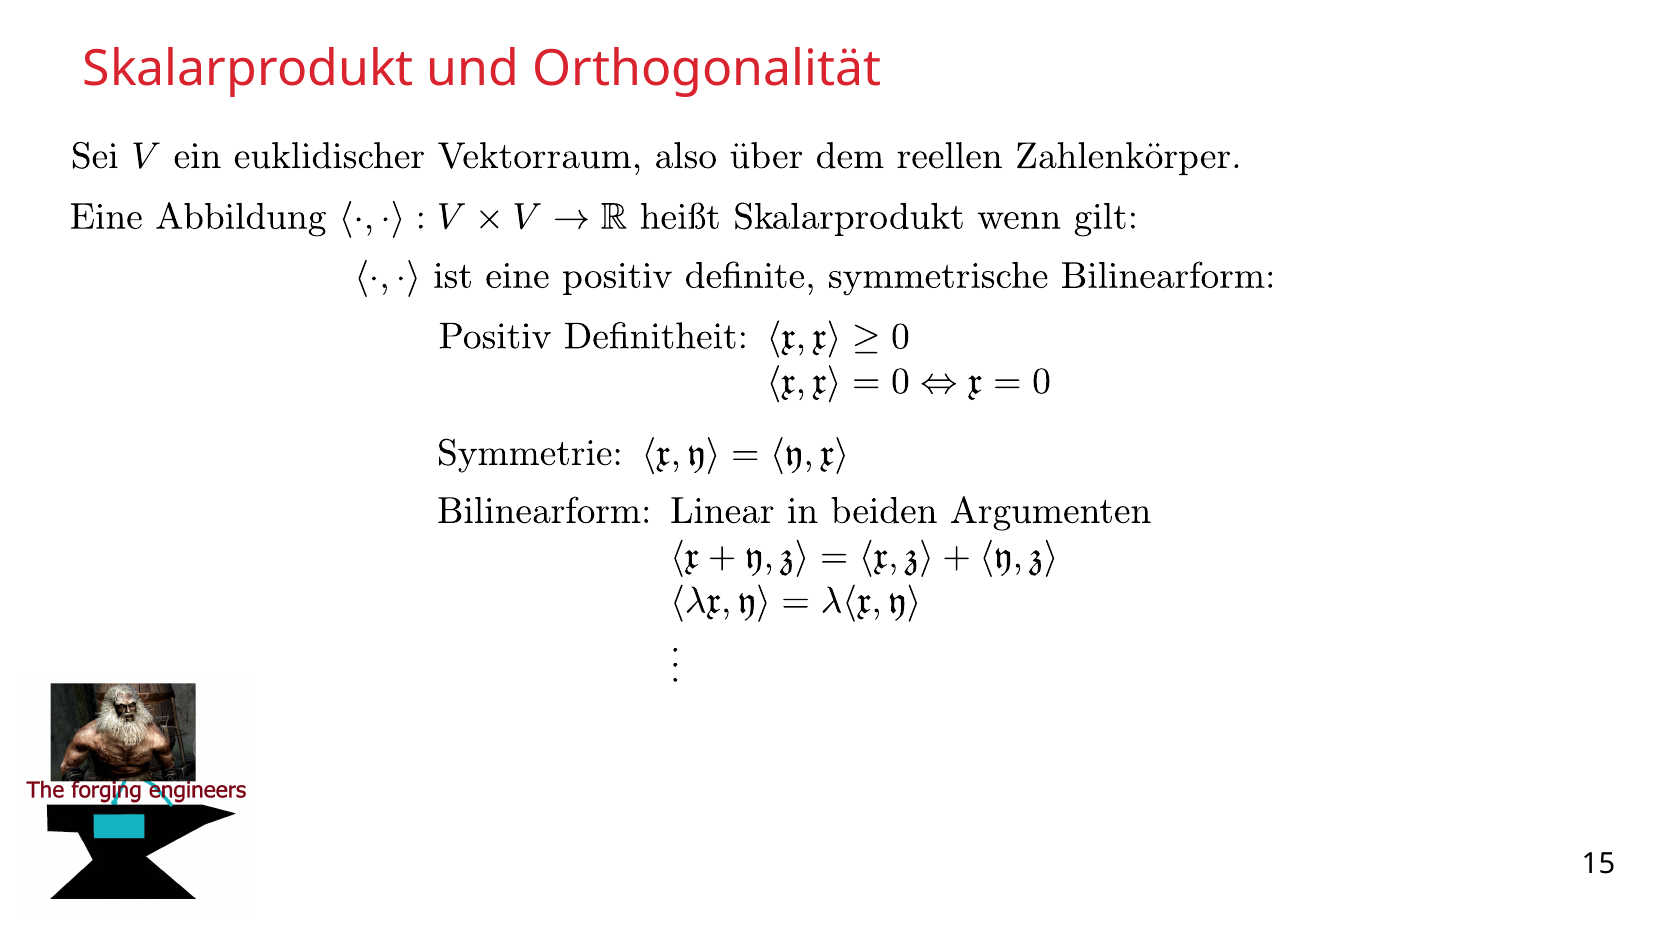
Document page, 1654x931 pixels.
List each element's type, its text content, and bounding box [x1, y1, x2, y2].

picture [437, 437, 845, 475]
picture [354, 259, 1273, 298]
picture [437, 318, 1051, 404]
text_box [70, 200, 1135, 238]
picture [437, 496, 1151, 682]
picture [17, 679, 254, 916]
picture [70, 141, 1239, 176]
title Skalarprodukt und Orthogonalität [82, 37, 1571, 95]
